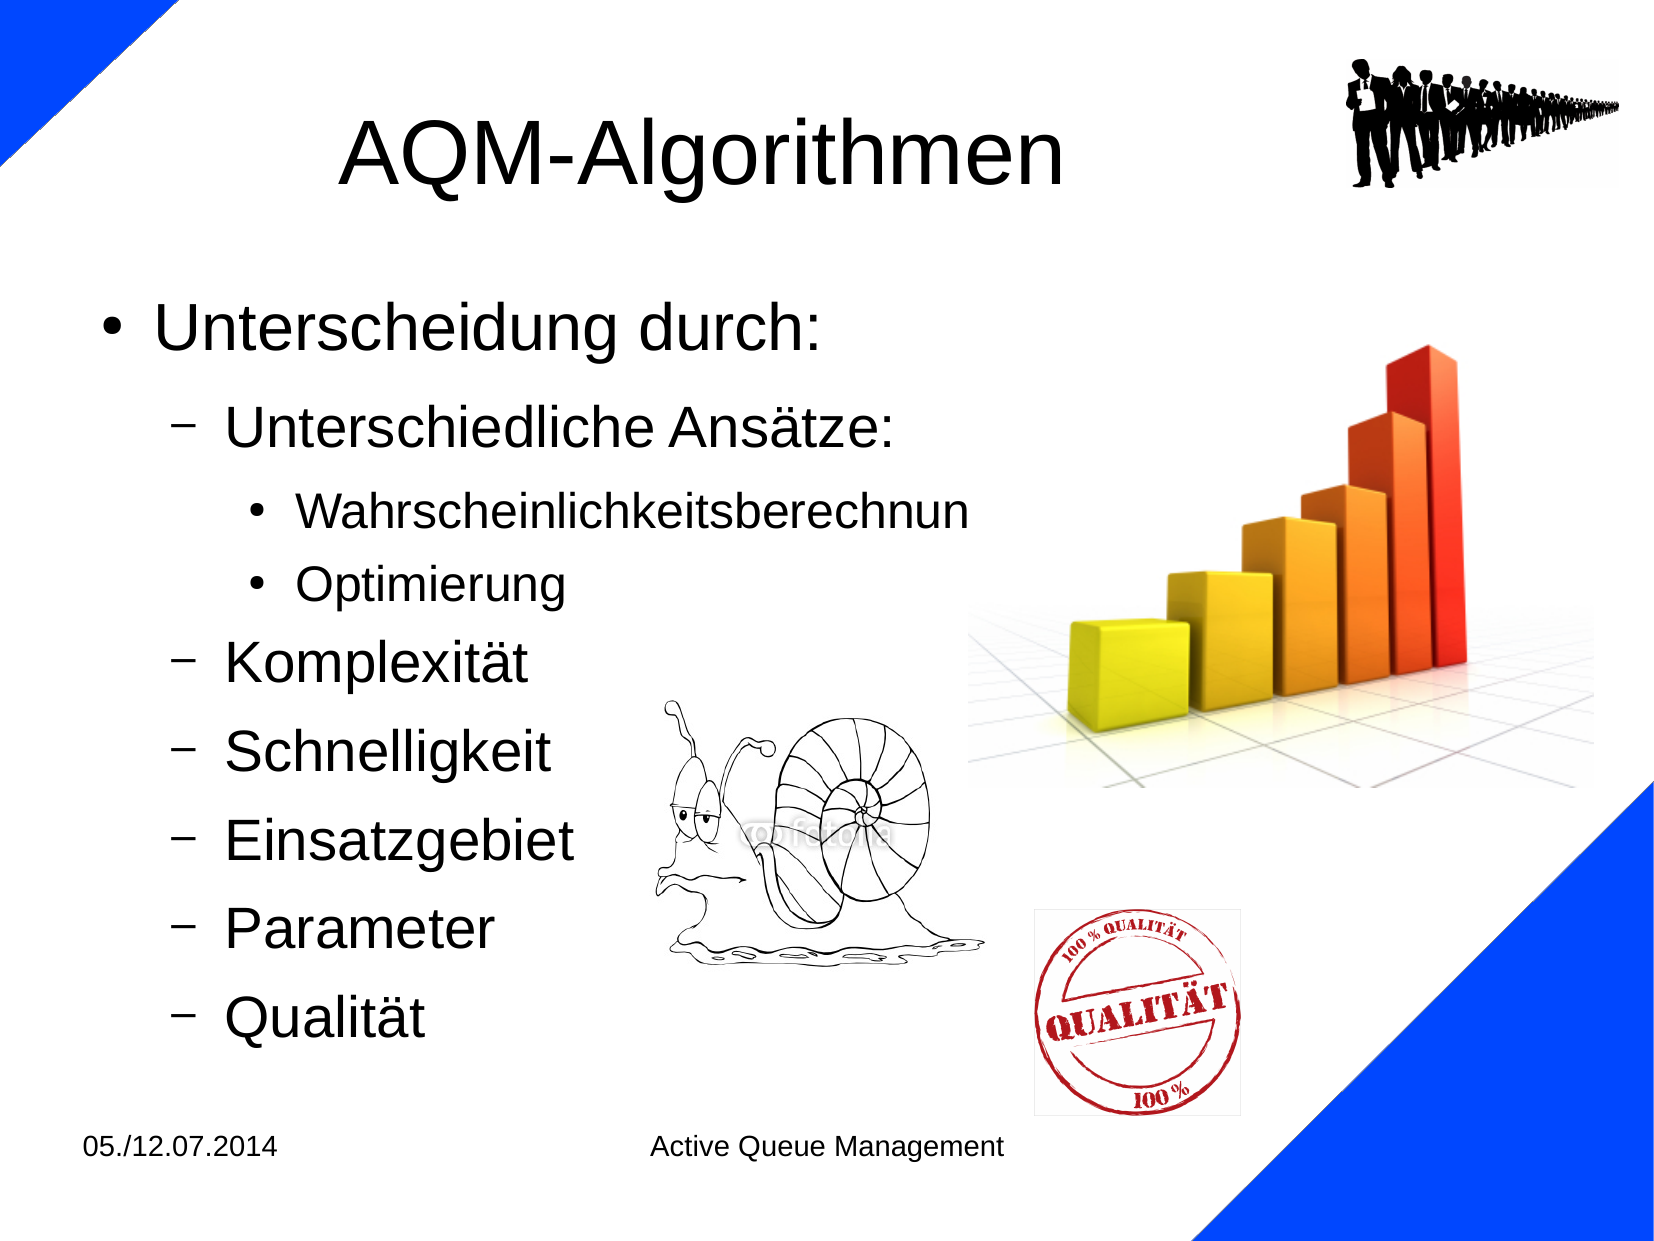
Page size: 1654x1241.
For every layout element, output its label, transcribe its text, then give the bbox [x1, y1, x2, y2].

picture [1034, 909, 1241, 1116]
picture [1346, 59, 1619, 188]
title AQM-Algorithmen [82, 49, 1323, 257]
list Unterscheidung durch: Unterschiedliche Ansätze: Wahrscheinlichkeitsberechnung Optimierung Komplexität Schnelligkeit Einsatzgebiet Parameter Qualität [82, 290, 1571, 1049]
picture [968, 318, 1594, 788]
